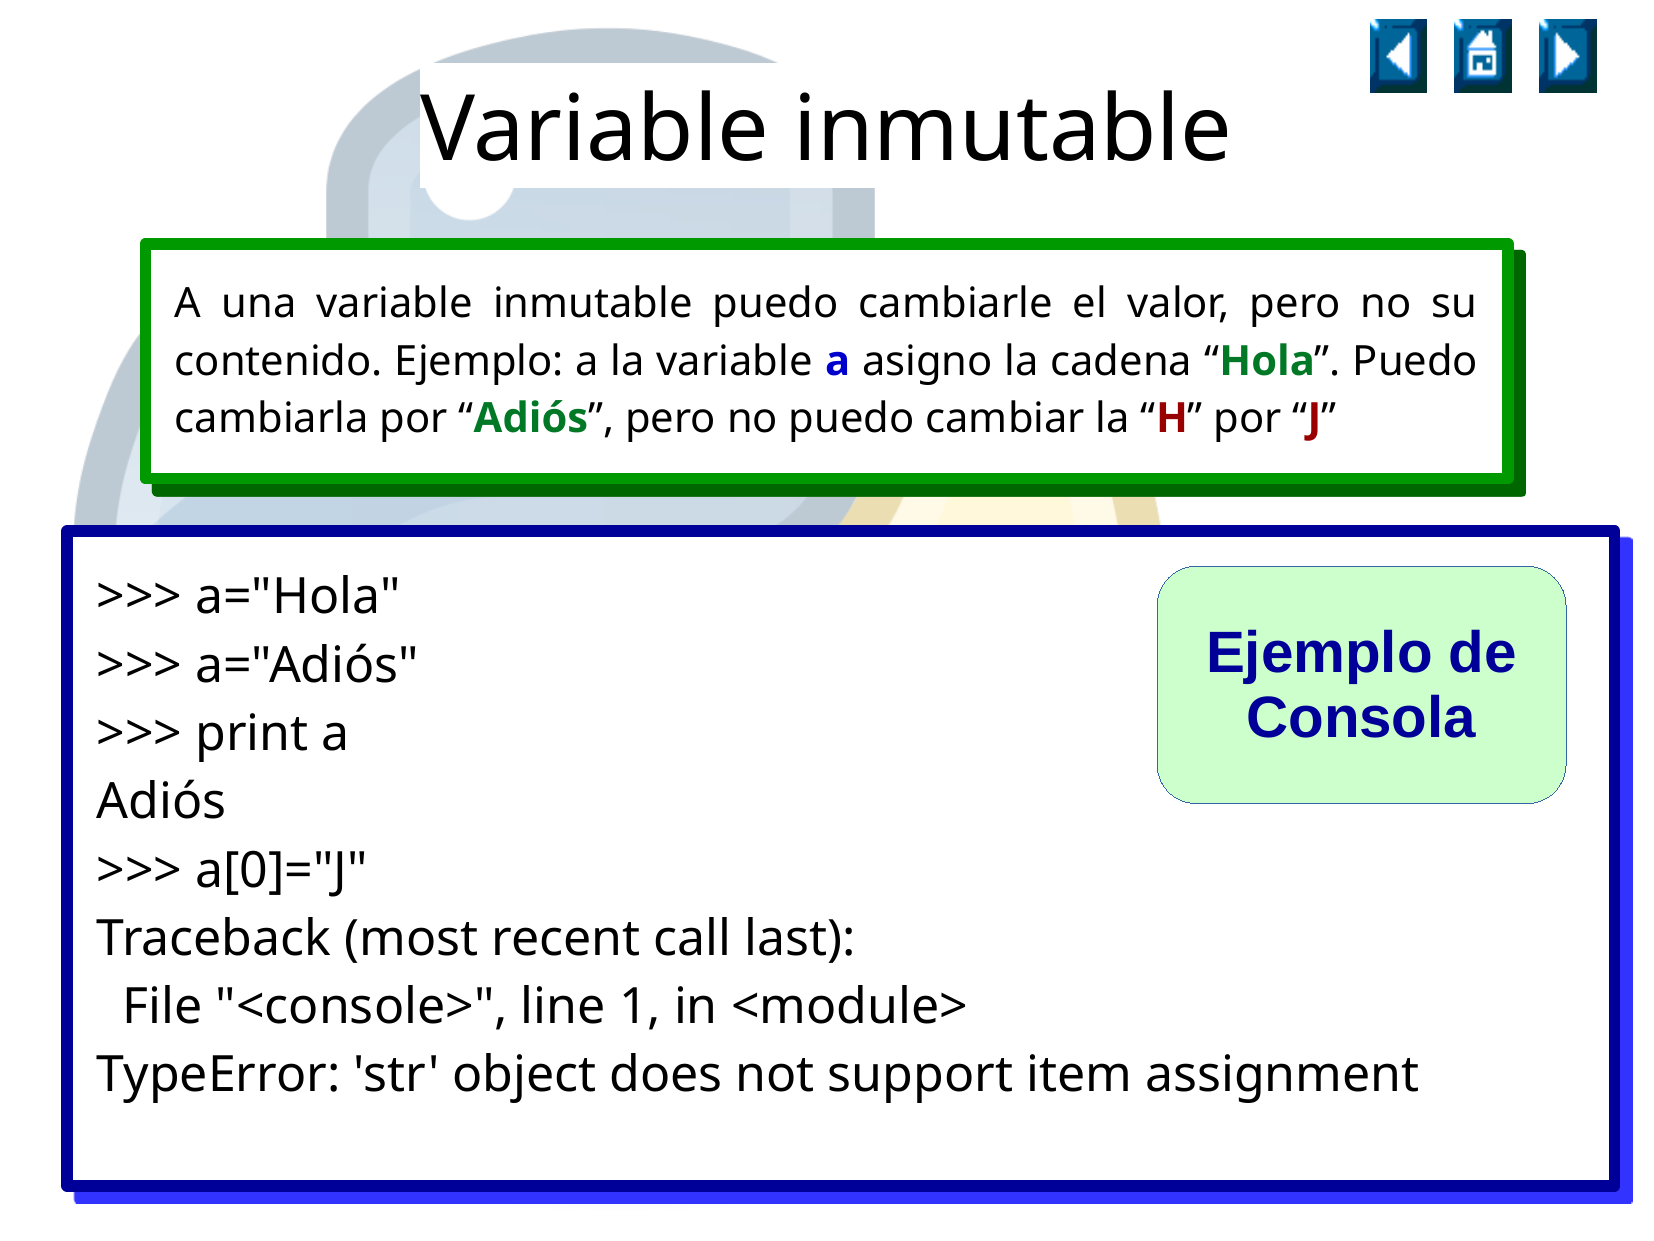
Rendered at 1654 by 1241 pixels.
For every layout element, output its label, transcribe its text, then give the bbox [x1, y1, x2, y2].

picture [1454, 19, 1463, 31]
picture [1554, 33, 1579, 77]
picture [1454, 19, 1512, 93]
picture [1539, 19, 1597, 93]
picture [1370, 19, 1379, 31]
picture [1370, 19, 1427, 93]
text_box >>> a="Hola" >>> a="Adiós" >>> print a Adiós >>> a[0]="J" Traceback (most recent call last): File "<console>", line 1, in <module> TypeError: 'str' object does not support item assignment [67, 531, 1615, 1186]
text_box A una variable inmutable puedo cambiarle el valor, pero no su contenido. Ejemplo: a la variable a asigno la cadena “Hola”. Puedo cambiarla por “Adiós”, pero no puedo cambiar la “H” por “J” [145, 243, 1508, 479]
title Variable inmutable [82, 49, 1571, 201]
picture [1539, 19, 1548, 31]
text_box Ejemplo de Consola [1157, 566, 1567, 804]
